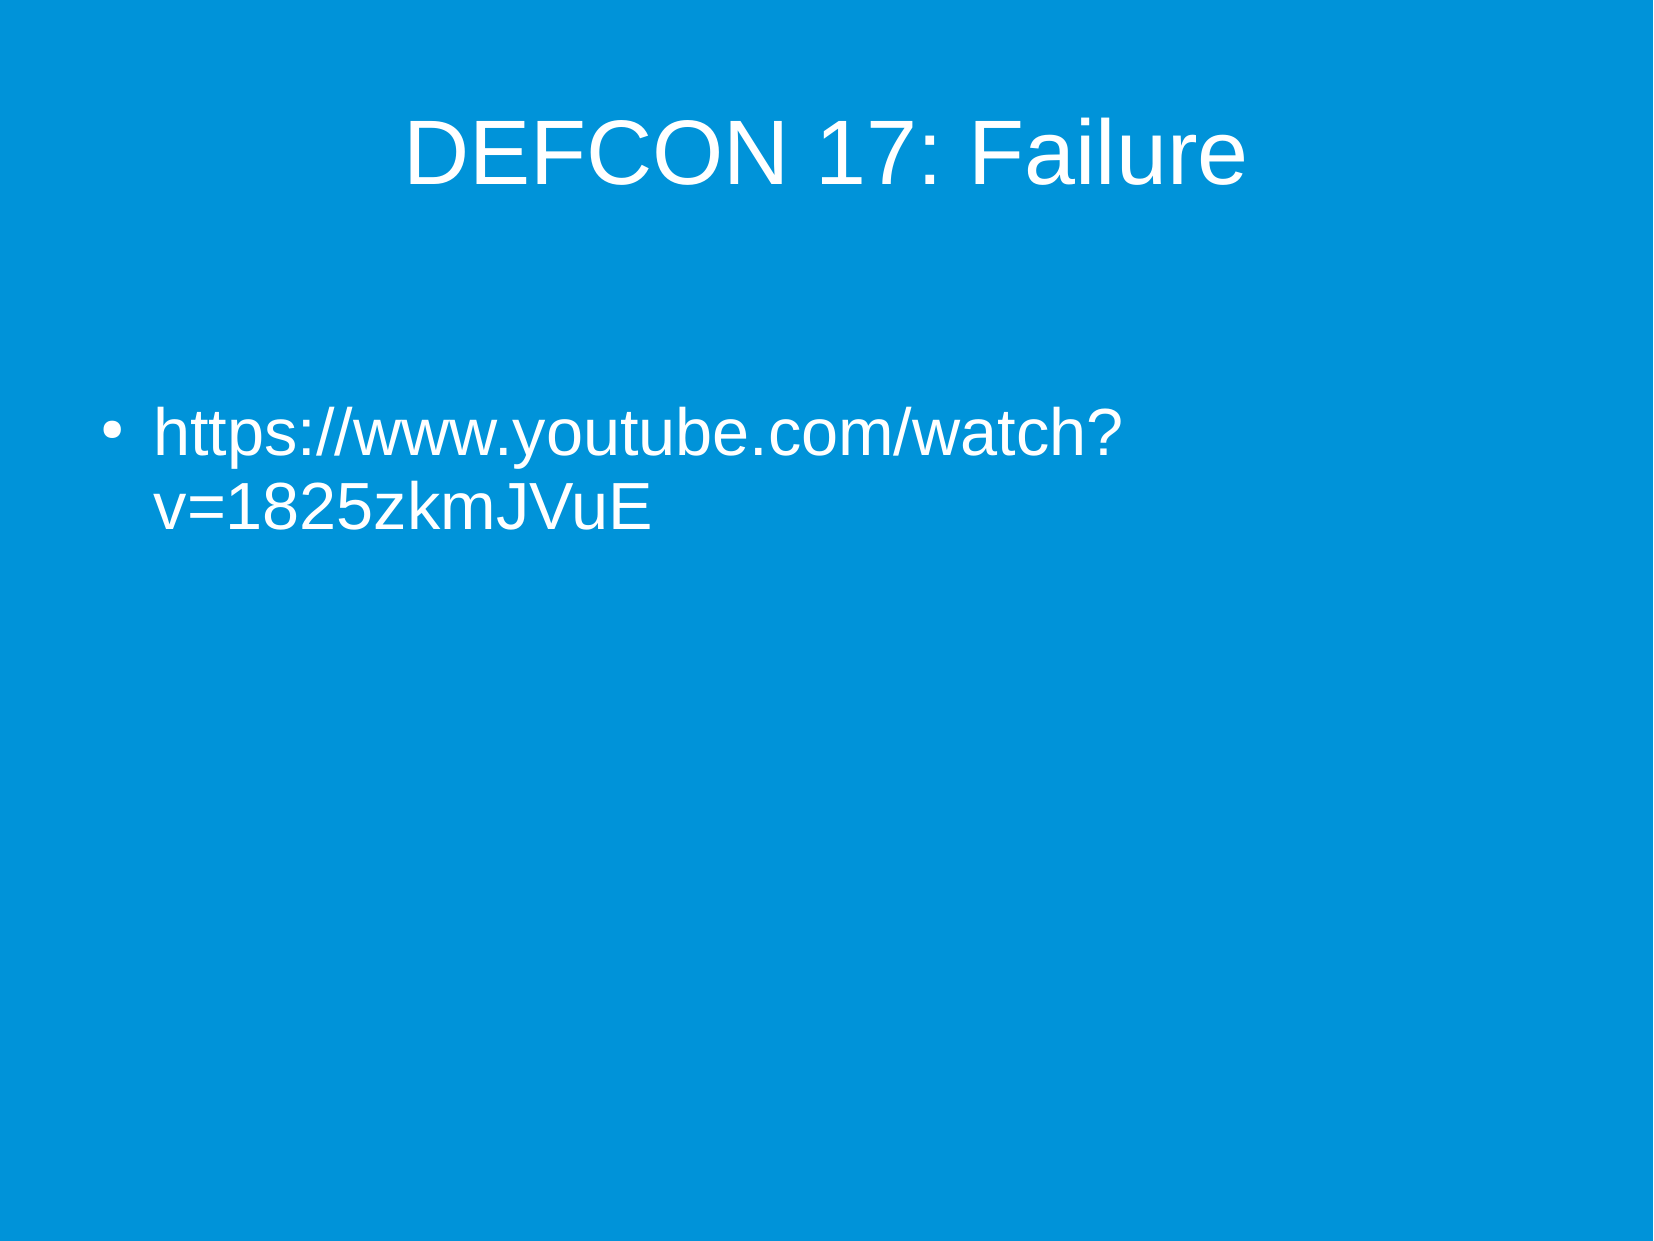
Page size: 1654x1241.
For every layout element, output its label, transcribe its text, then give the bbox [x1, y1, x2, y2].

title DEFCON 17: Failure [82, 49, 1571, 257]
list https://www.youtube.com/watch?v=1825zkmJVuE [82, 290, 1571, 1010]
